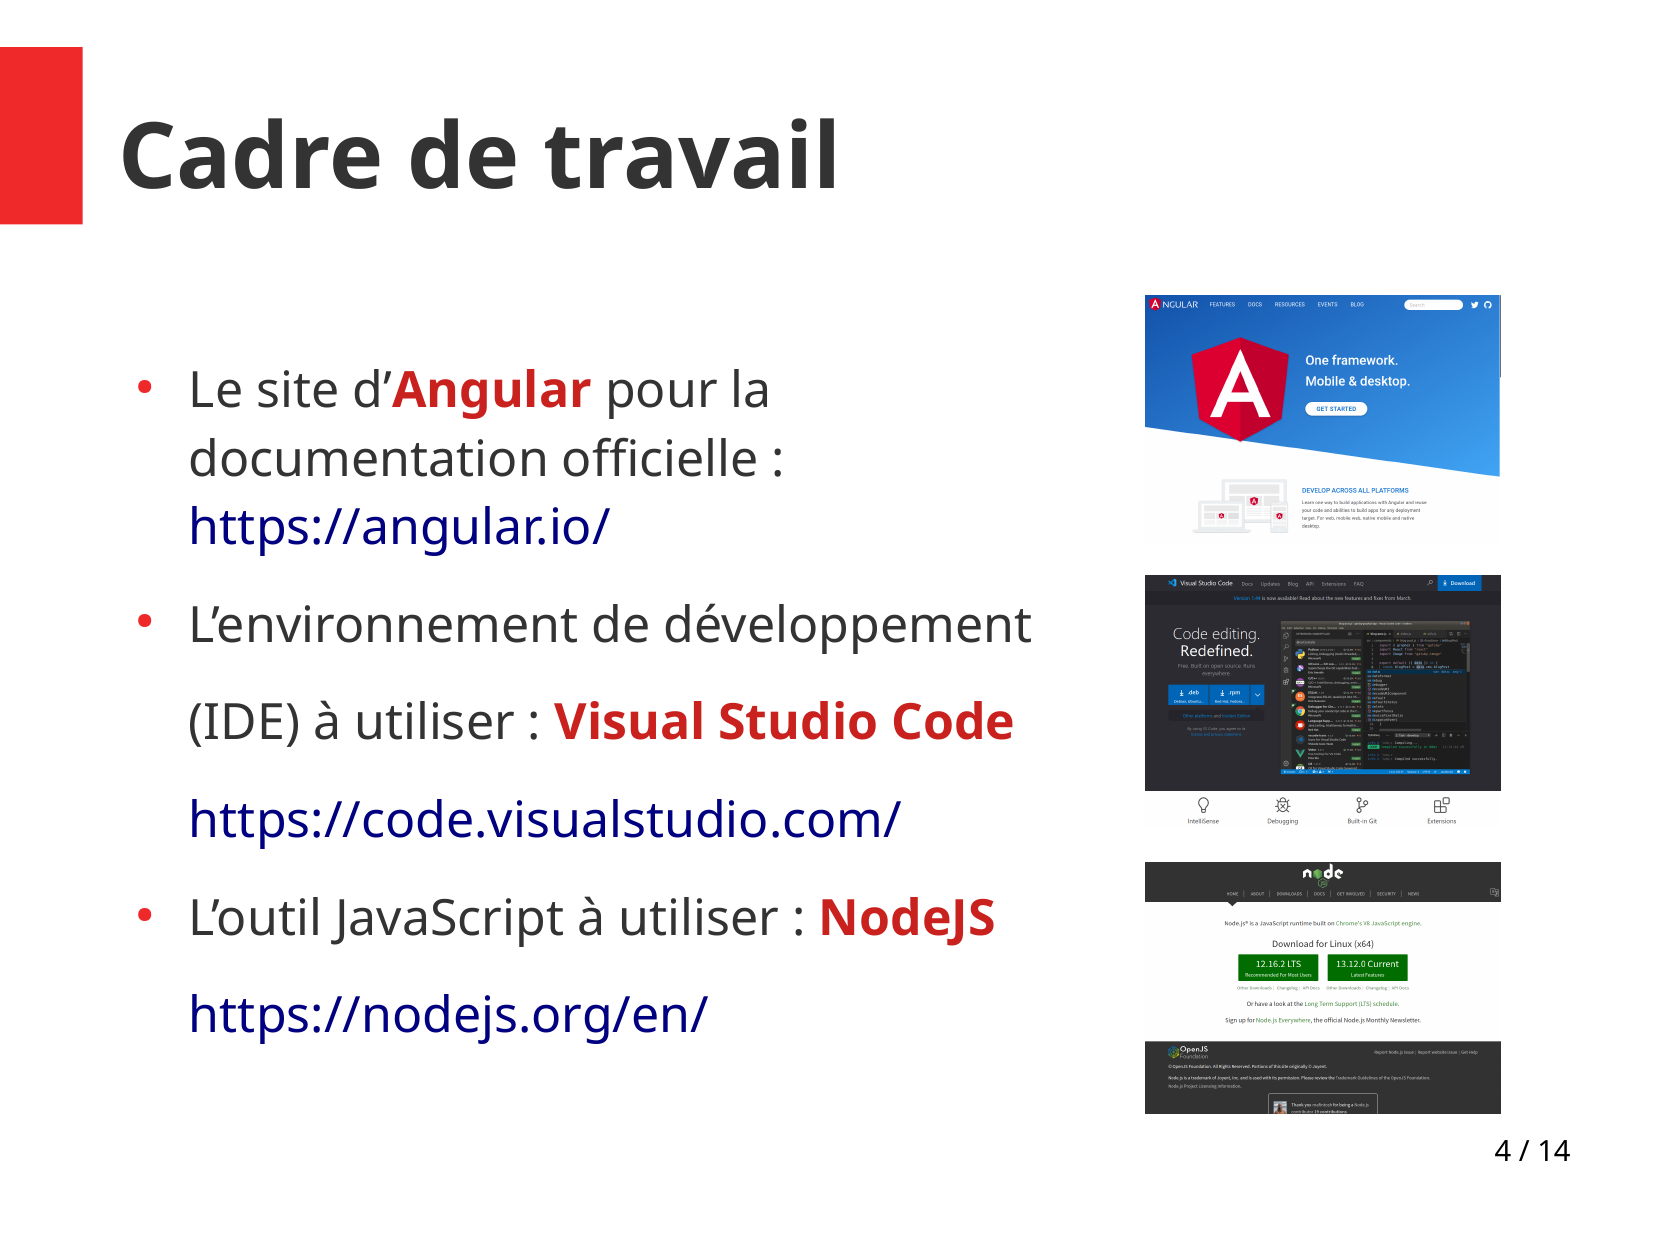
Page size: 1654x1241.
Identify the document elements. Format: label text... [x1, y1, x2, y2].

list Le site d’Angular pour la documentation officielle : https://angular.io/ L’environnement de développement (IDE) à utiliser : Visual Studio Code https://code.visualstudio.com/ L’outil JavaScript à utiliser : NodeJS https://nodejs.org/en/ [118, 354, 1123, 1074]
title Cadre de travail [118, 49, 1571, 257]
picture [1145, 295, 1501, 545]
picture [1145, 862, 1501, 1114]
picture [1145, 575, 1501, 827]
